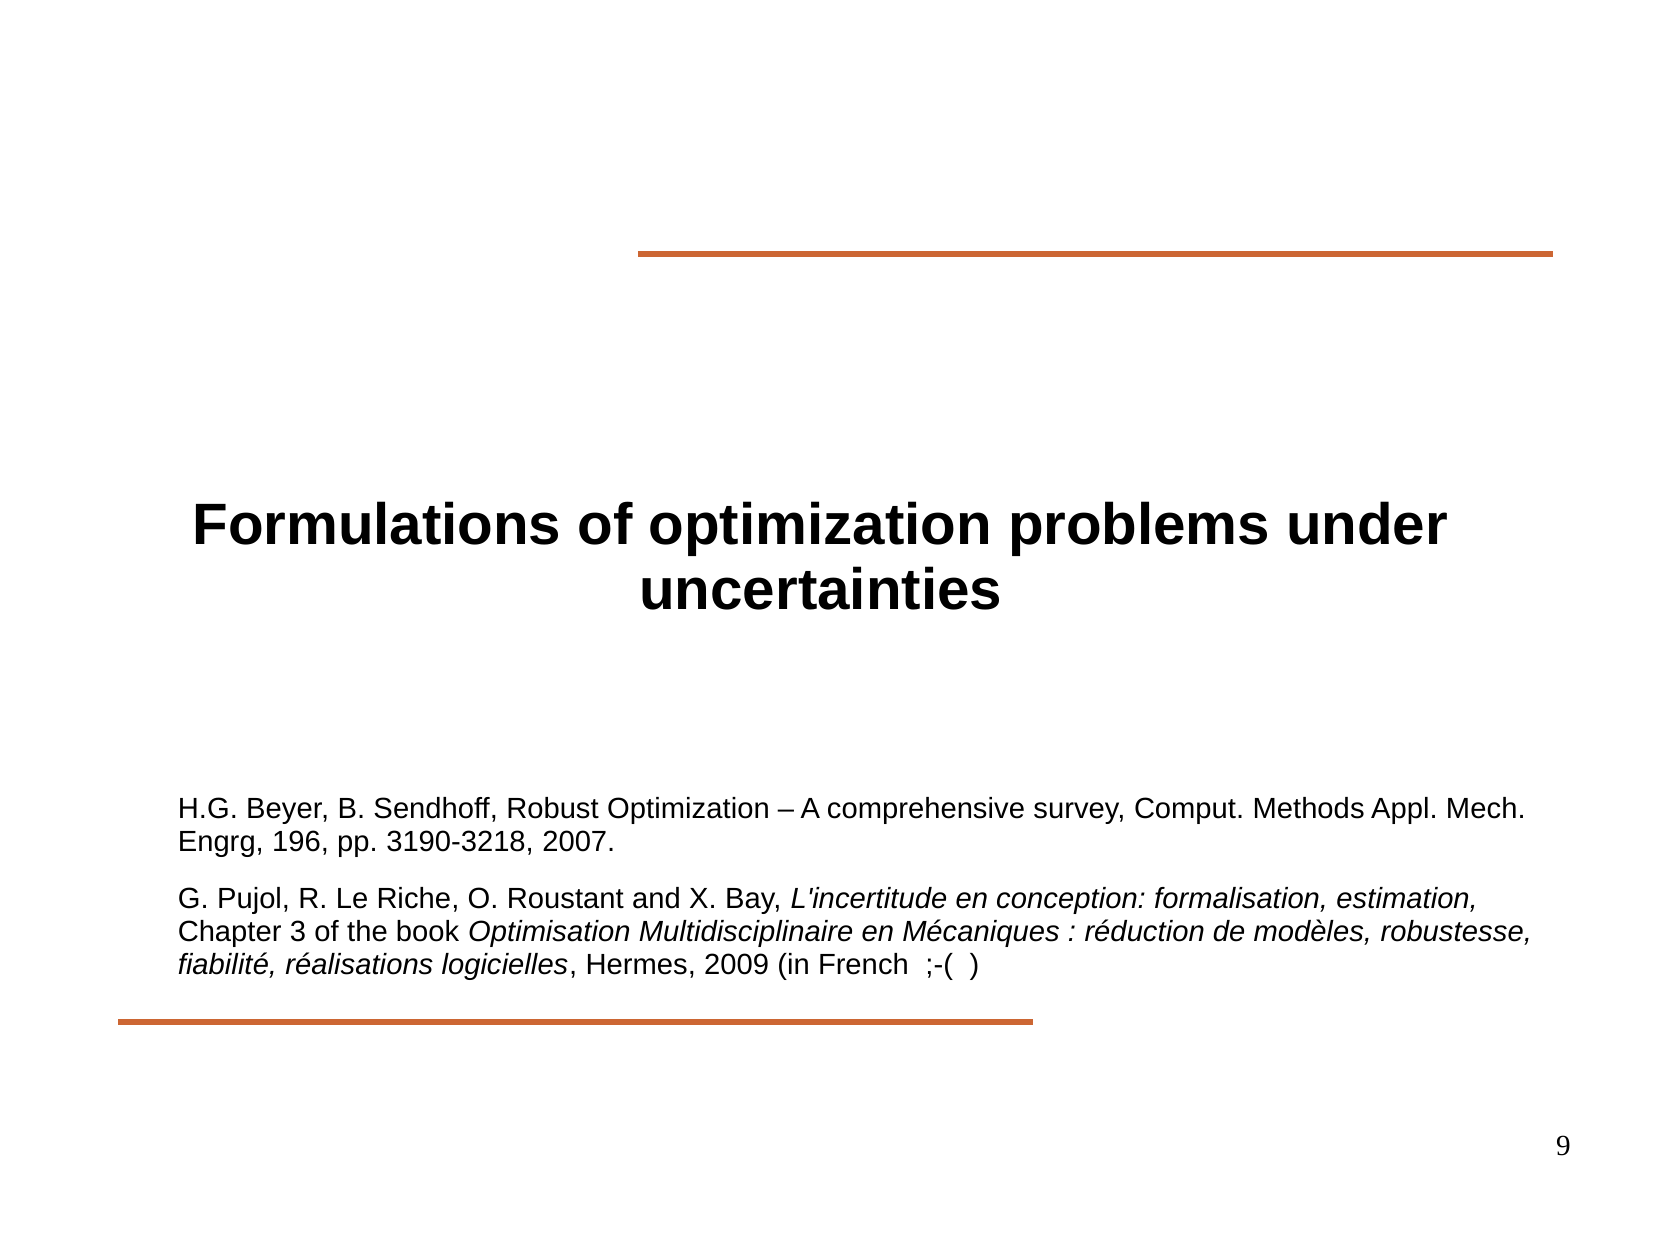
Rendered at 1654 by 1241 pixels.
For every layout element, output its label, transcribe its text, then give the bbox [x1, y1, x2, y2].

text_box H.G. Beyer, B. Sendhoff, Robust Optimization – A comprehensive survey, Comput. Methods Appl. Mech. Engrg, 196, pp. 3190-3218, 2007. G. Pujol, R. Le Riche, O. Roustant and X. Bay, L'incertitude en conception: formalisation, estimation, Chapter 3 of the book Optimisation Multidisciplinaire en Mécaniques : réduction de modèles, robustesse, fiabilité, réalisations logicielles, Hermes, 2009 (in French ;-( ) [163, 784, 1589, 1037]
text_box Formulations of optimization problems under uncertainties [124, 484, 1518, 695]
